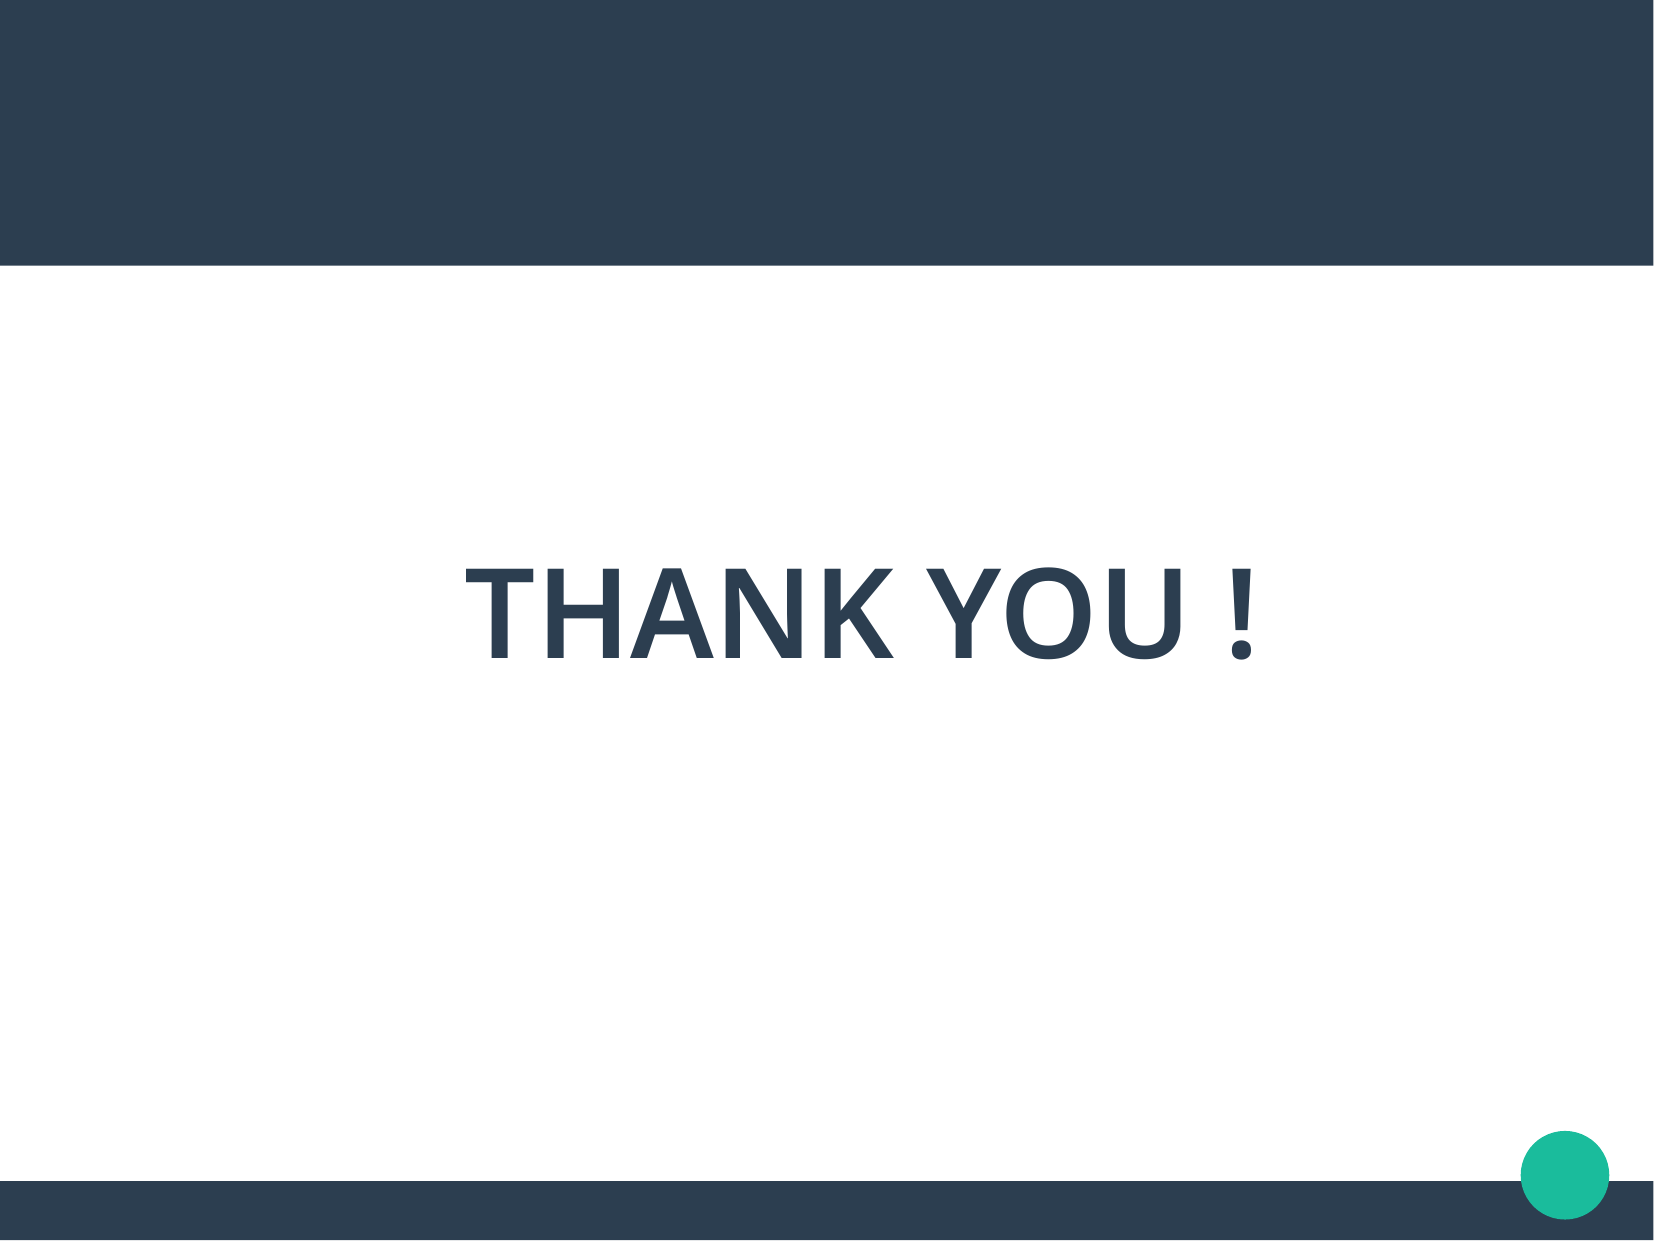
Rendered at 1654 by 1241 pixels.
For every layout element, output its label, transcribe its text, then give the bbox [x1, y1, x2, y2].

list THANK YOU ! [59, 324, 1595, 1152]
